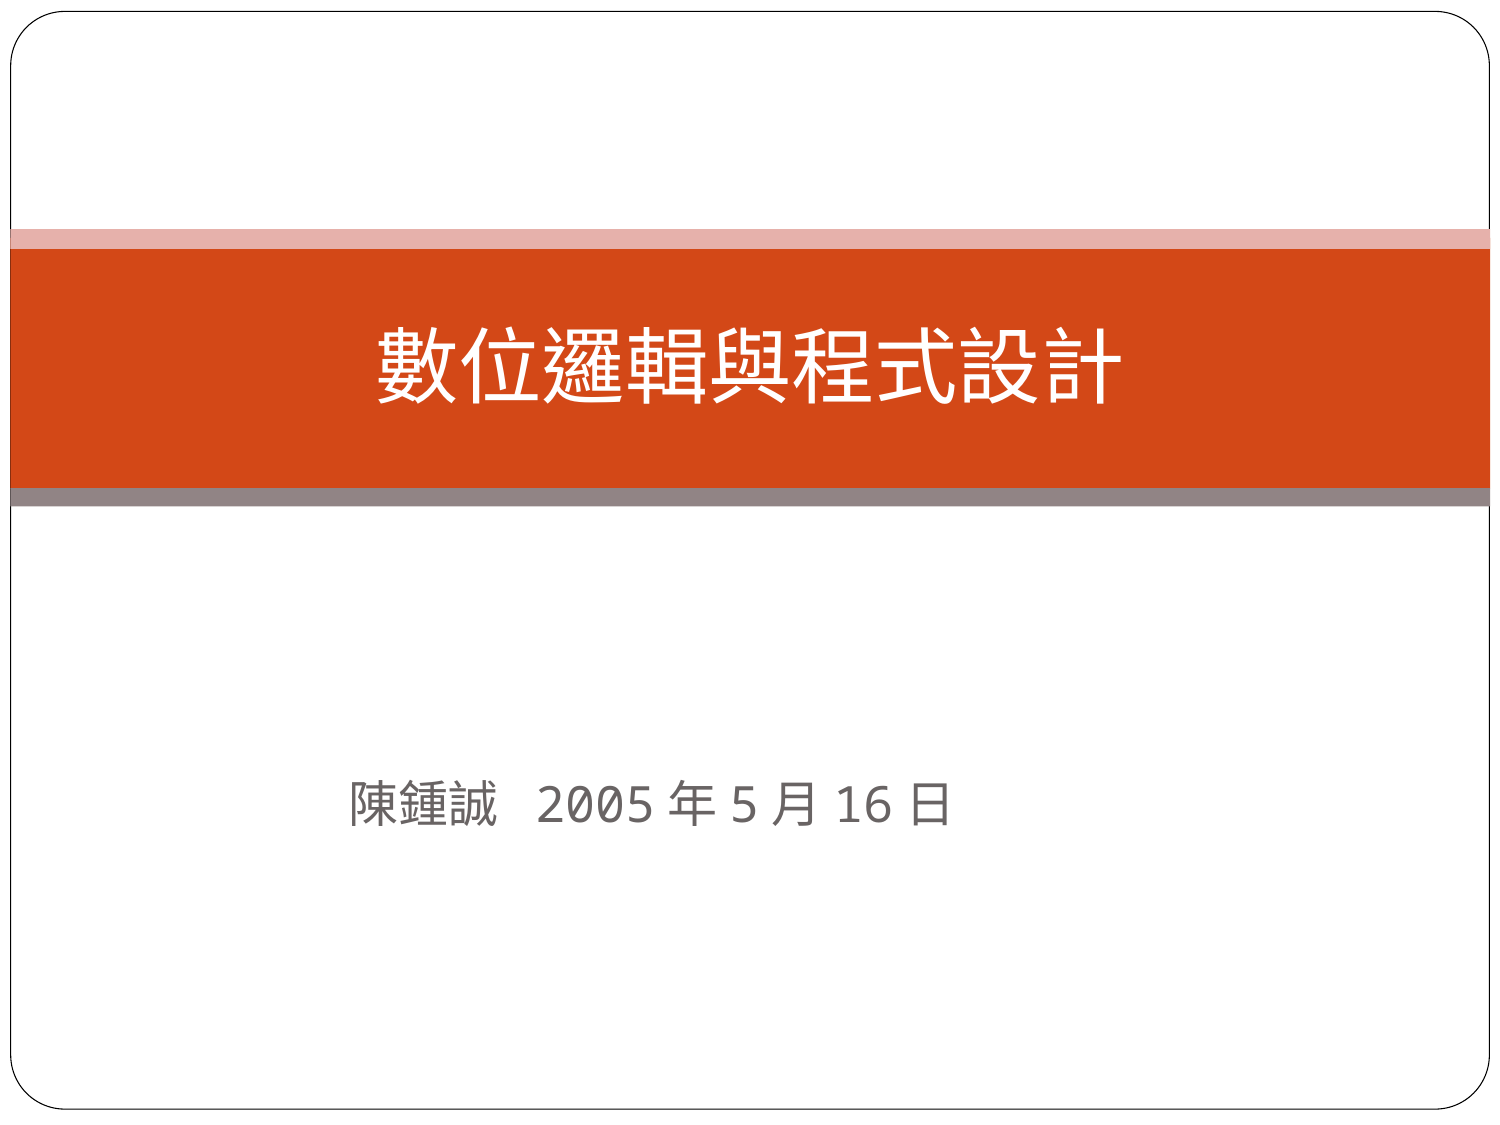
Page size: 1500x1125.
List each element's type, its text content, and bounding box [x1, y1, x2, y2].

title 數位邏輯與程式設計 [75, 247, 1426, 489]
text_box 陳鍾誠 2005年5月16日 [139, 765, 1165, 888]
